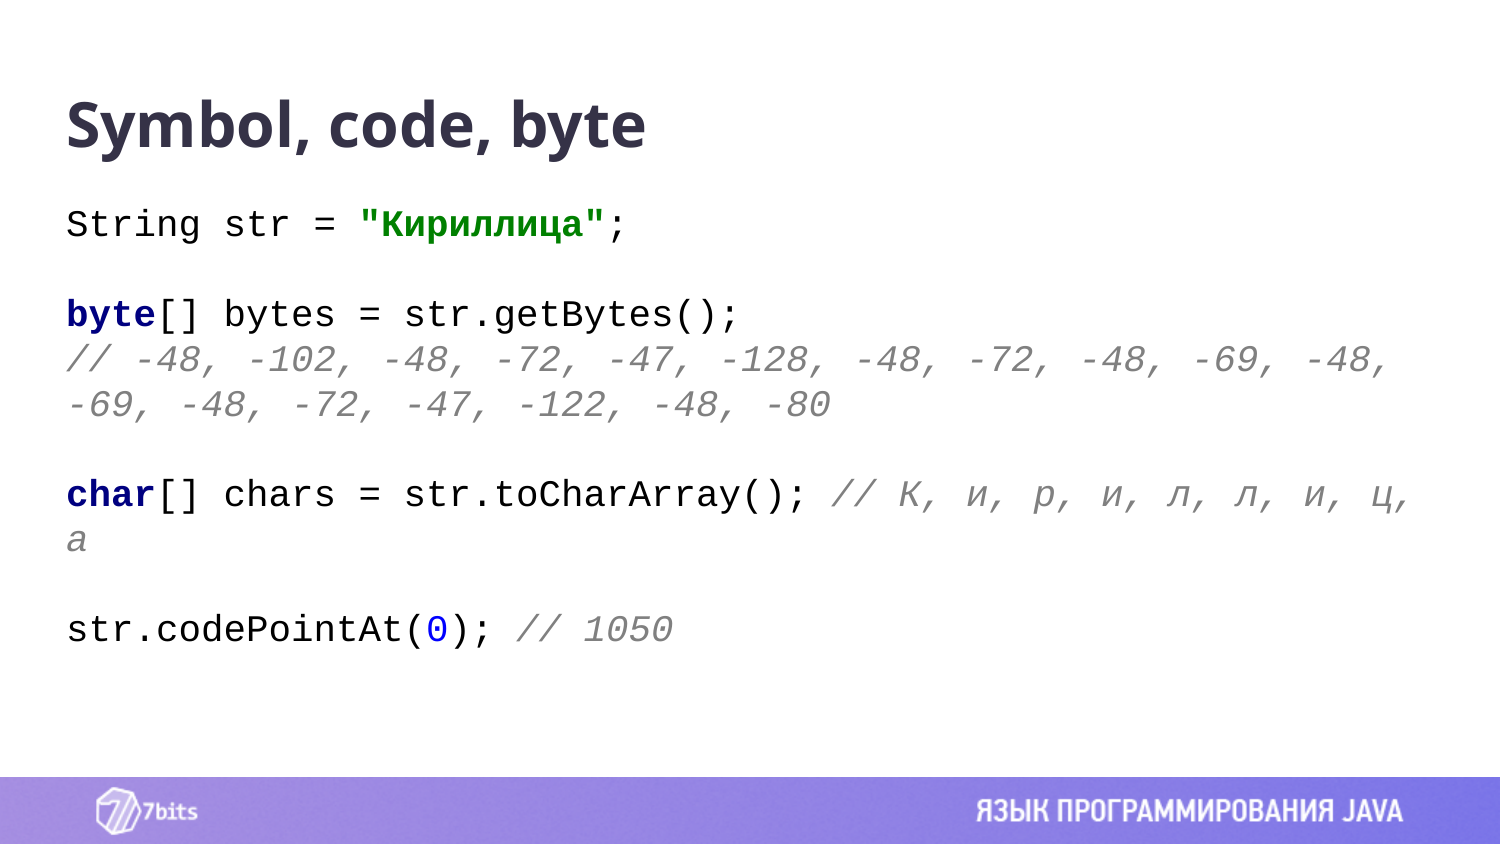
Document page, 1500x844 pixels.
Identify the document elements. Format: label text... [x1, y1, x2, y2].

picture [0, 777, 1500, 844]
title Symbol, code, byte [51, 69, 1449, 164]
list String str = "Кириллица"; byte[] bytes = str.getBytes(); // -48, -102, -48, -72, -47, -128, -48, -72, -48, -69, -48, -69, -48, -72, -47, -122, -48, -80 char[] chars = str.toCharArray(); // К, и, р, и, л, л, и, ц, а str.codePointAt(0); // 1050 [51, 184, 1449, 745]
